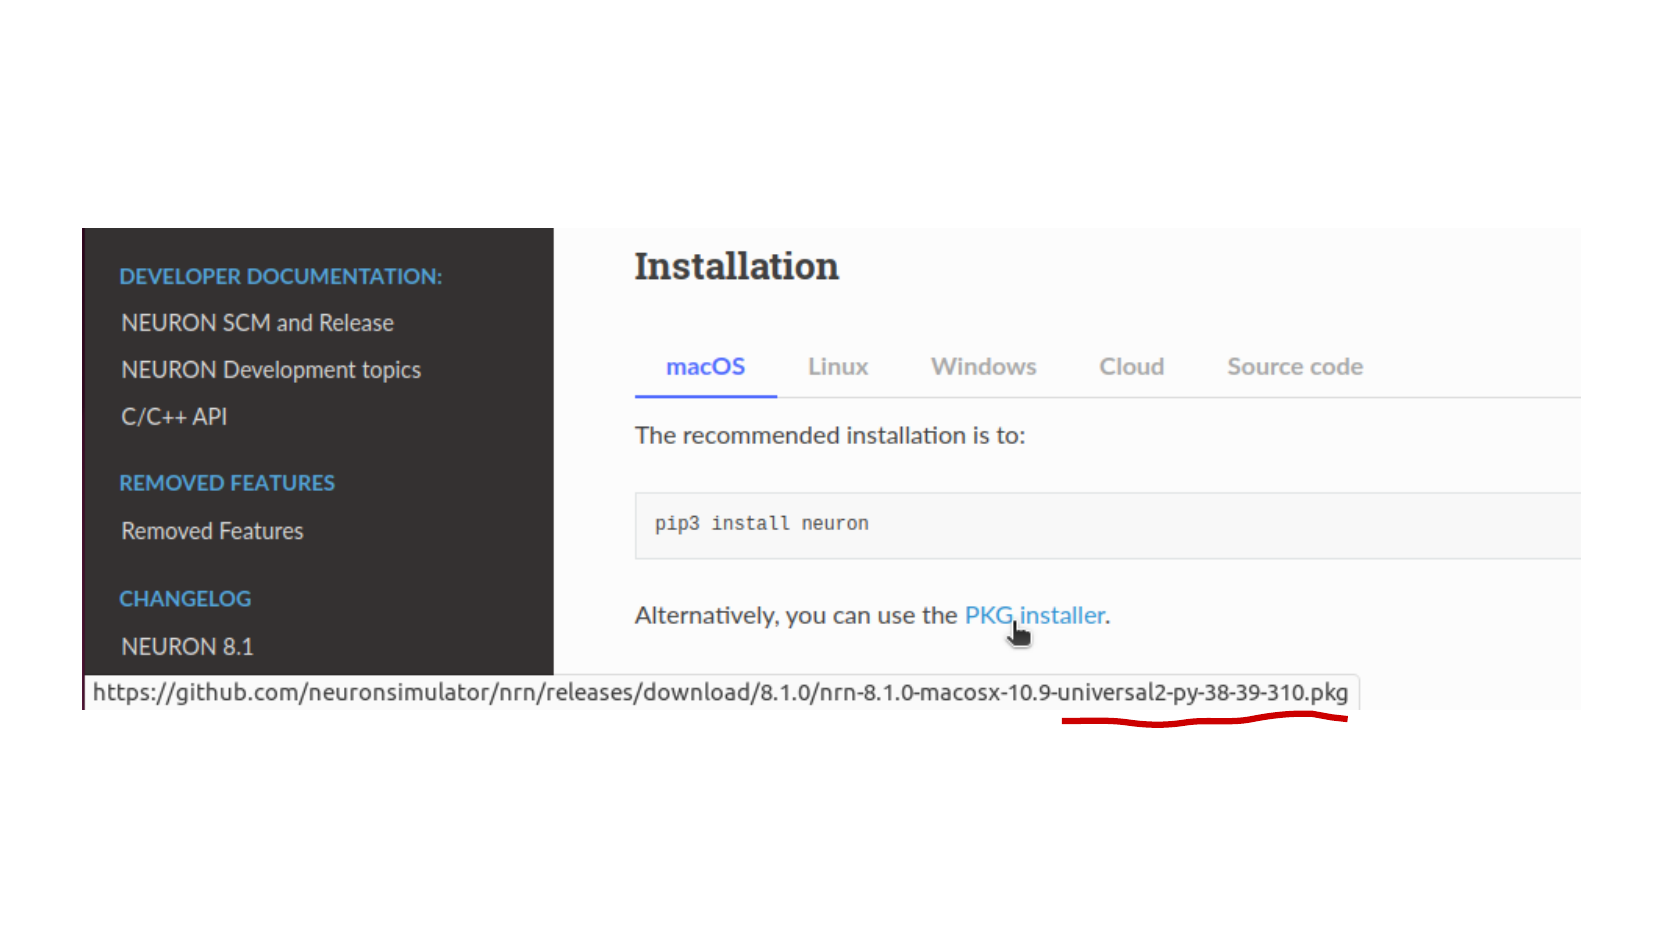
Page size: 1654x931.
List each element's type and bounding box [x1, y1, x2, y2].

picture [82, 228, 1581, 710]
